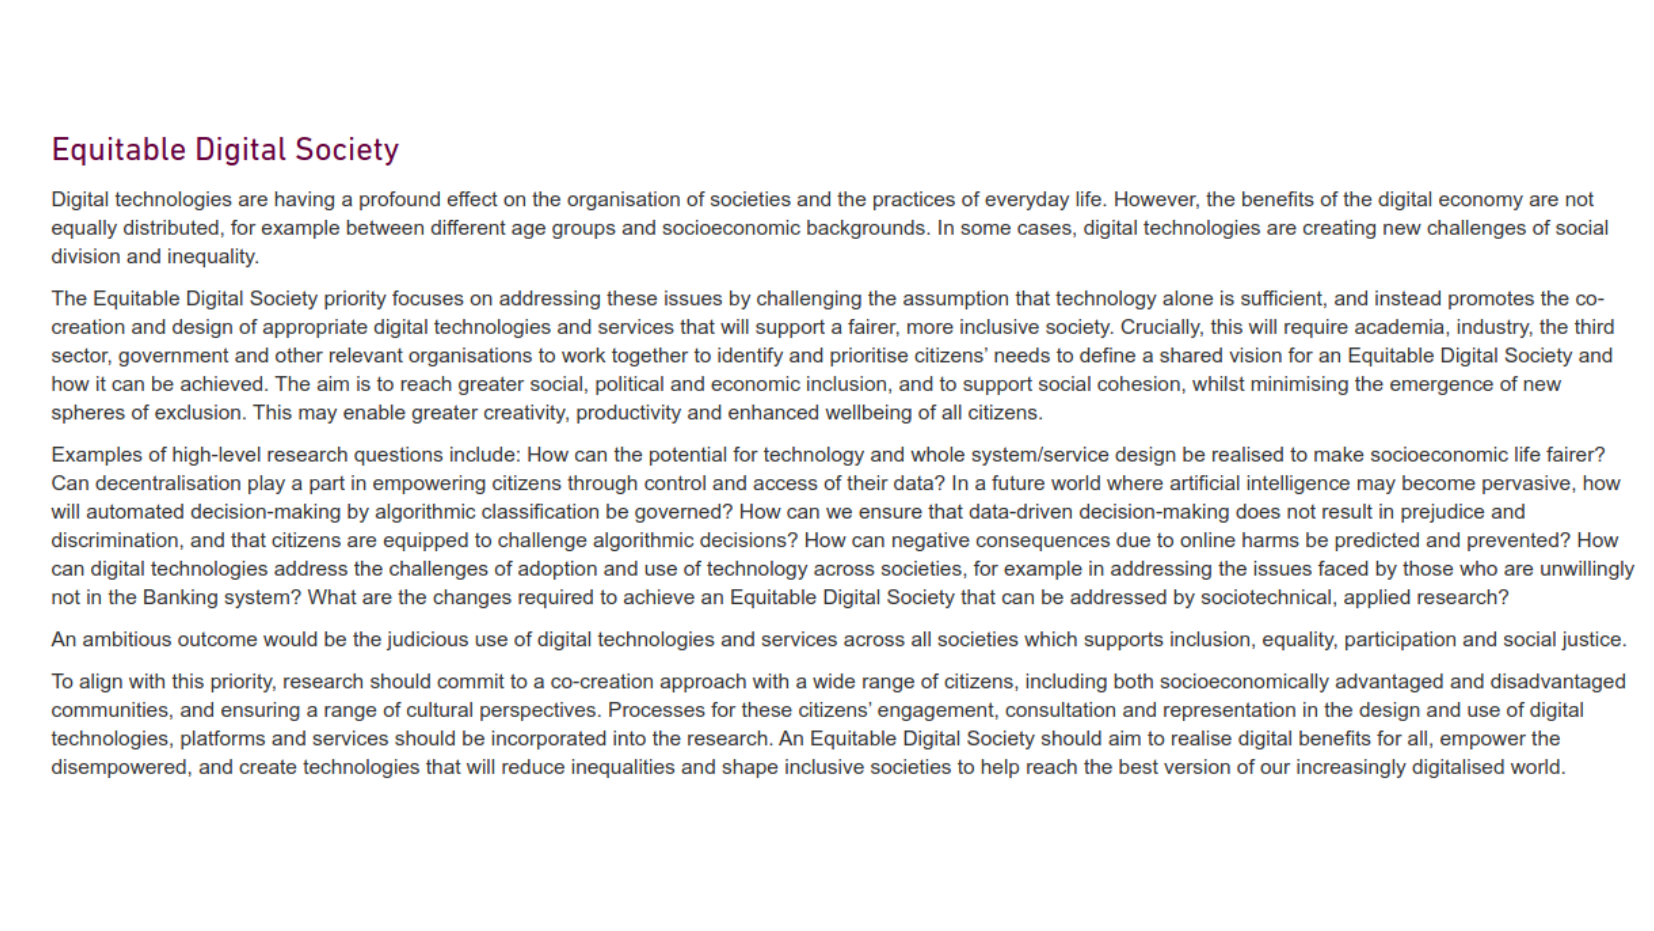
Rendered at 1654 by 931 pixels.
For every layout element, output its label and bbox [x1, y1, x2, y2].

picture [29, 110, 1640, 804]
